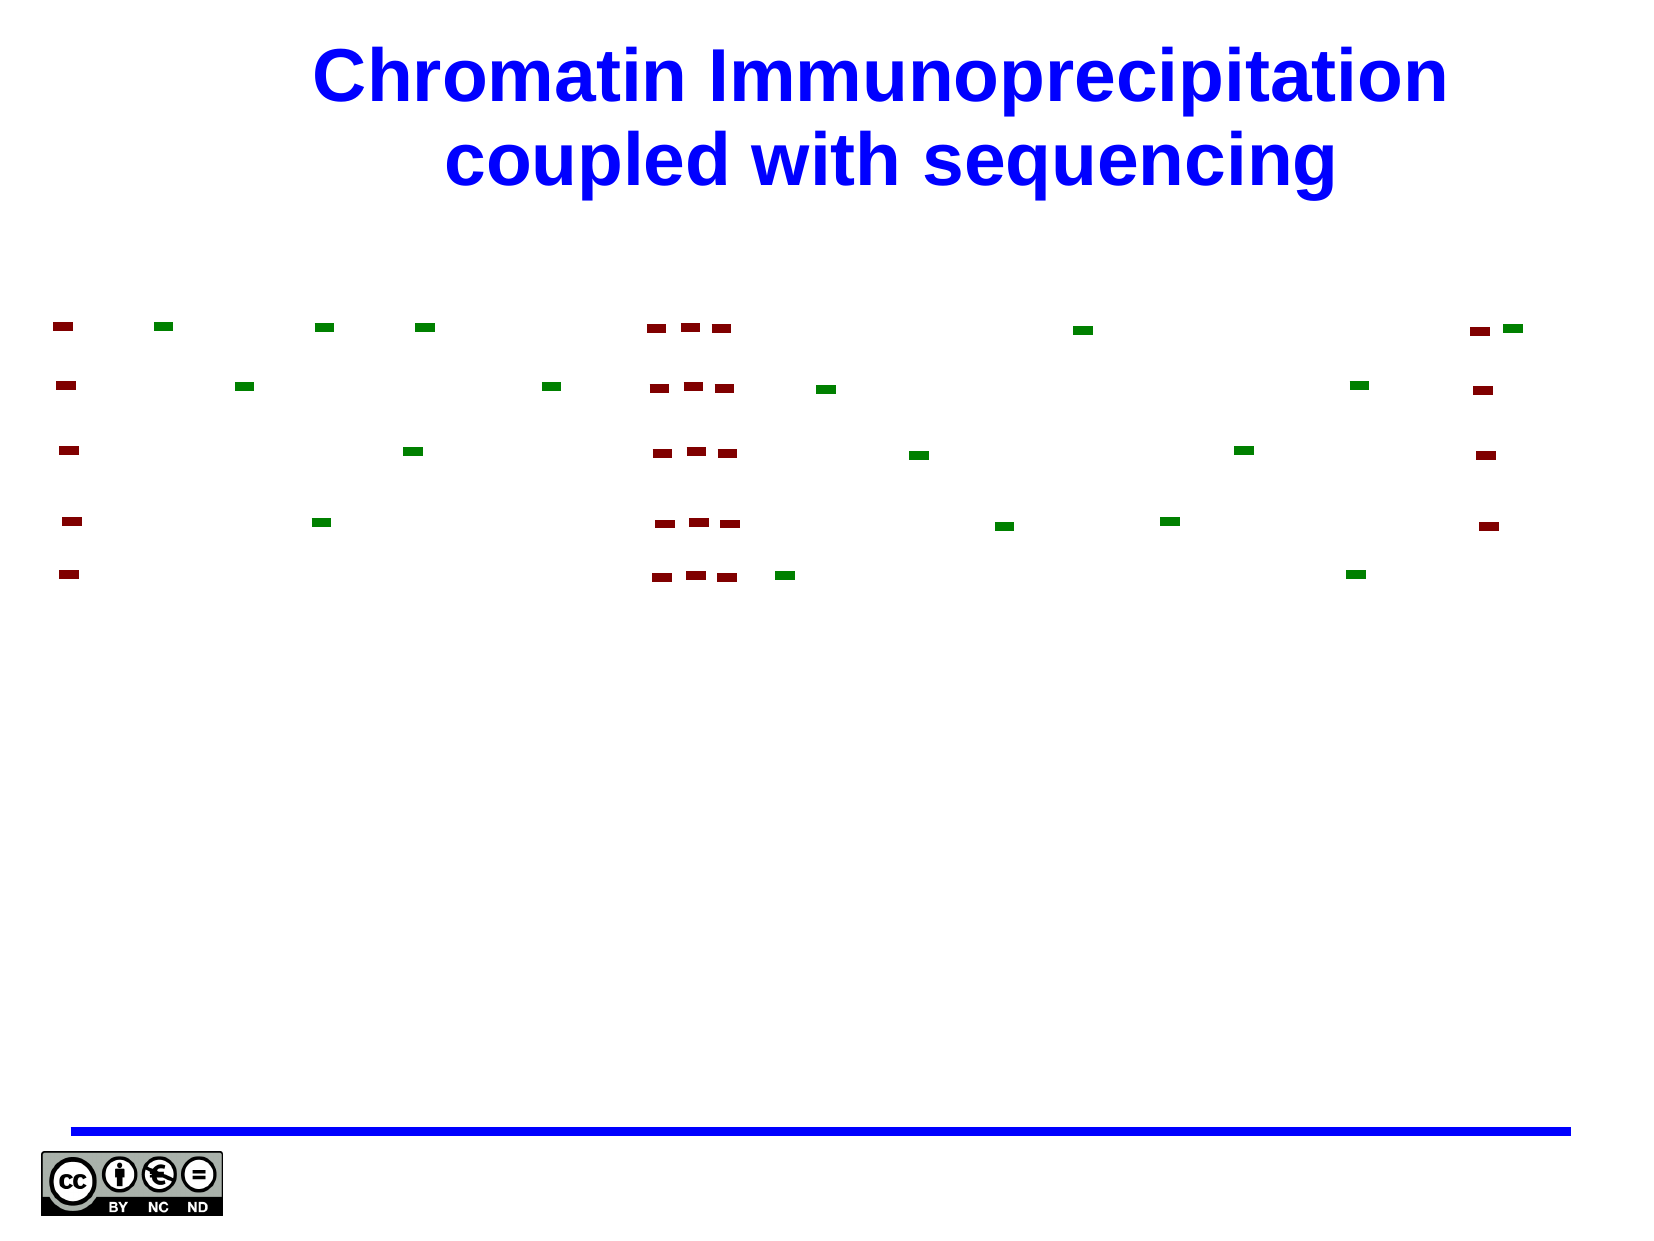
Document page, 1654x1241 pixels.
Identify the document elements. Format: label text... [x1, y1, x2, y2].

title Chromatin Immunoprecipitation coupled with sequencing [147, 13, 1636, 222]
picture [41, 1151, 223, 1216]
